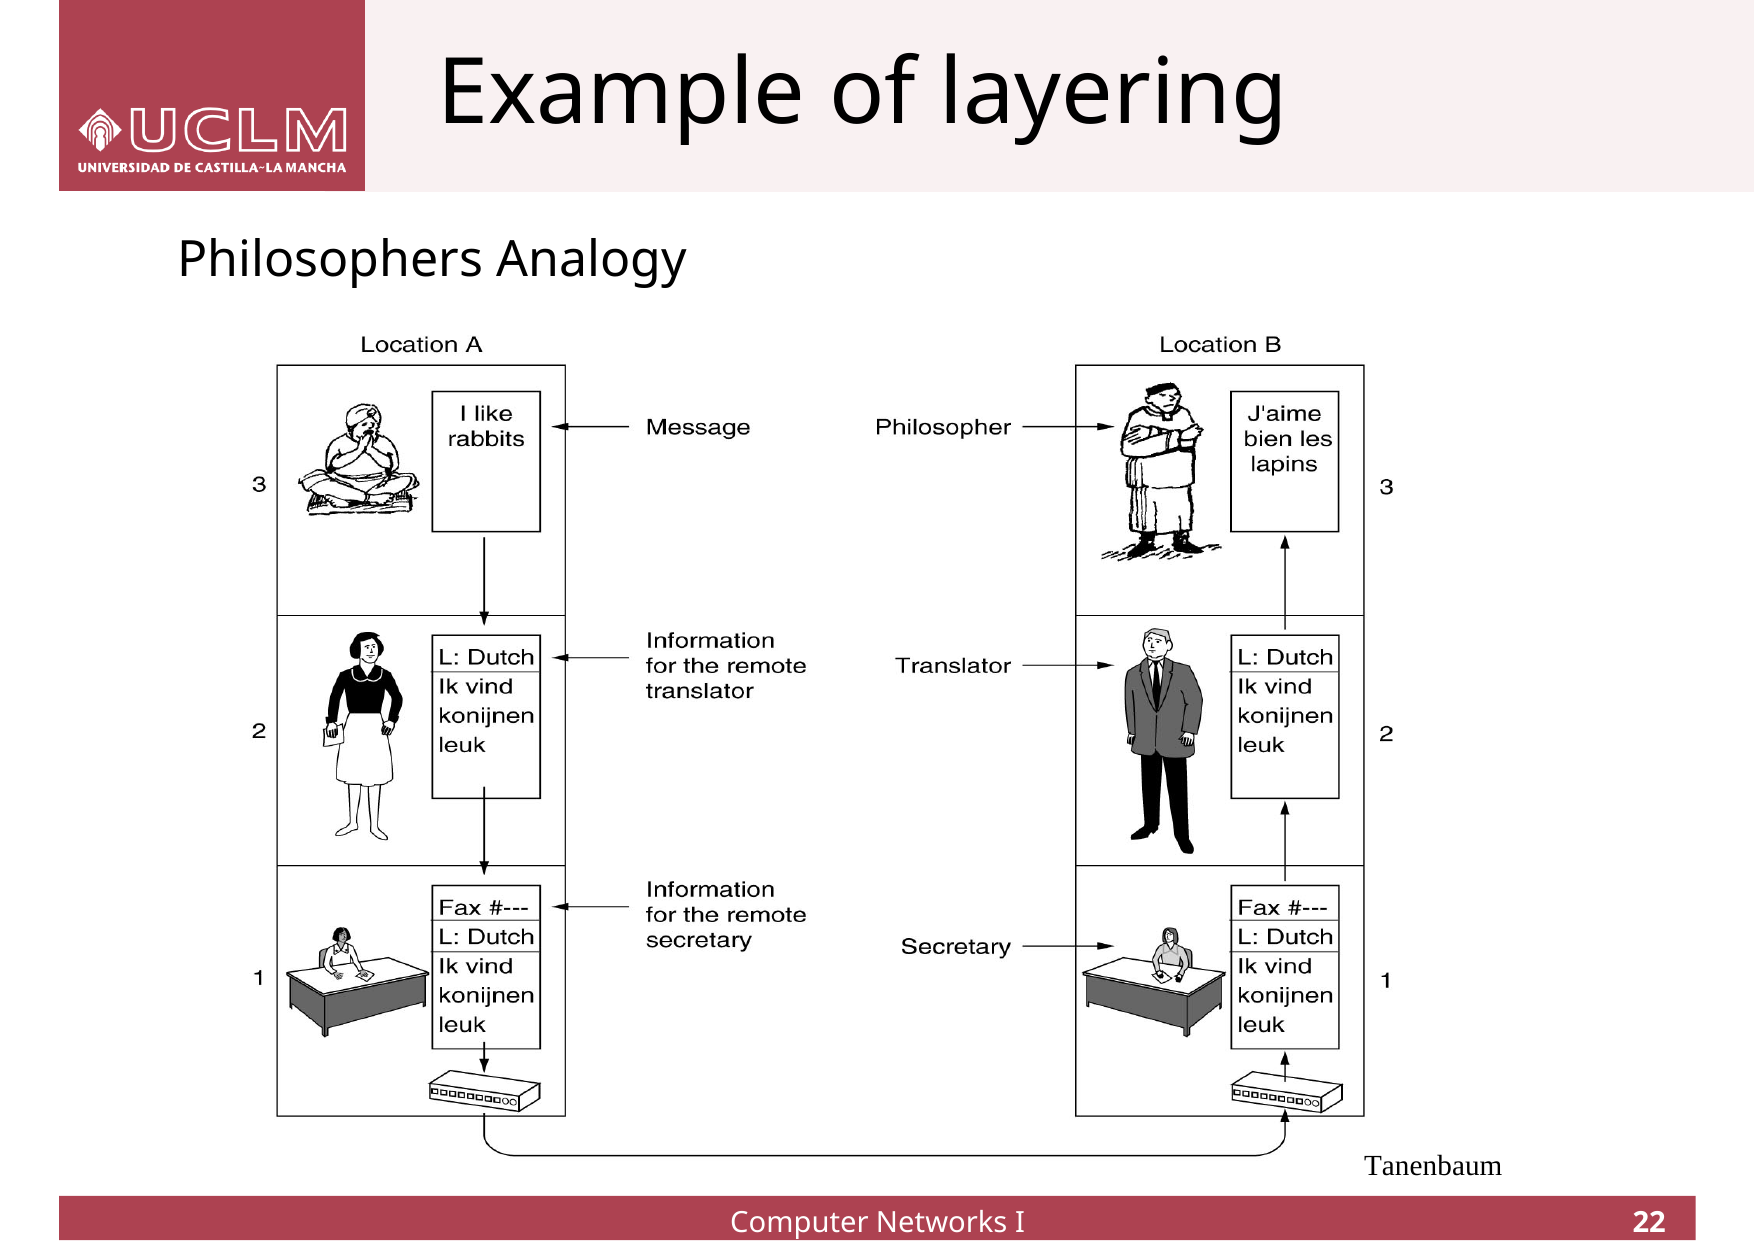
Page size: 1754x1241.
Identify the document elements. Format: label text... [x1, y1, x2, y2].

picture [187, 289, 1458, 1190]
picture [59, 0, 365, 191]
text_box Tanenbaum [1364, 1147, 1503, 1182]
text_box Philosophers Analogy [177, 217, 649, 273]
title Example of layering [413, 43, 1667, 145]
